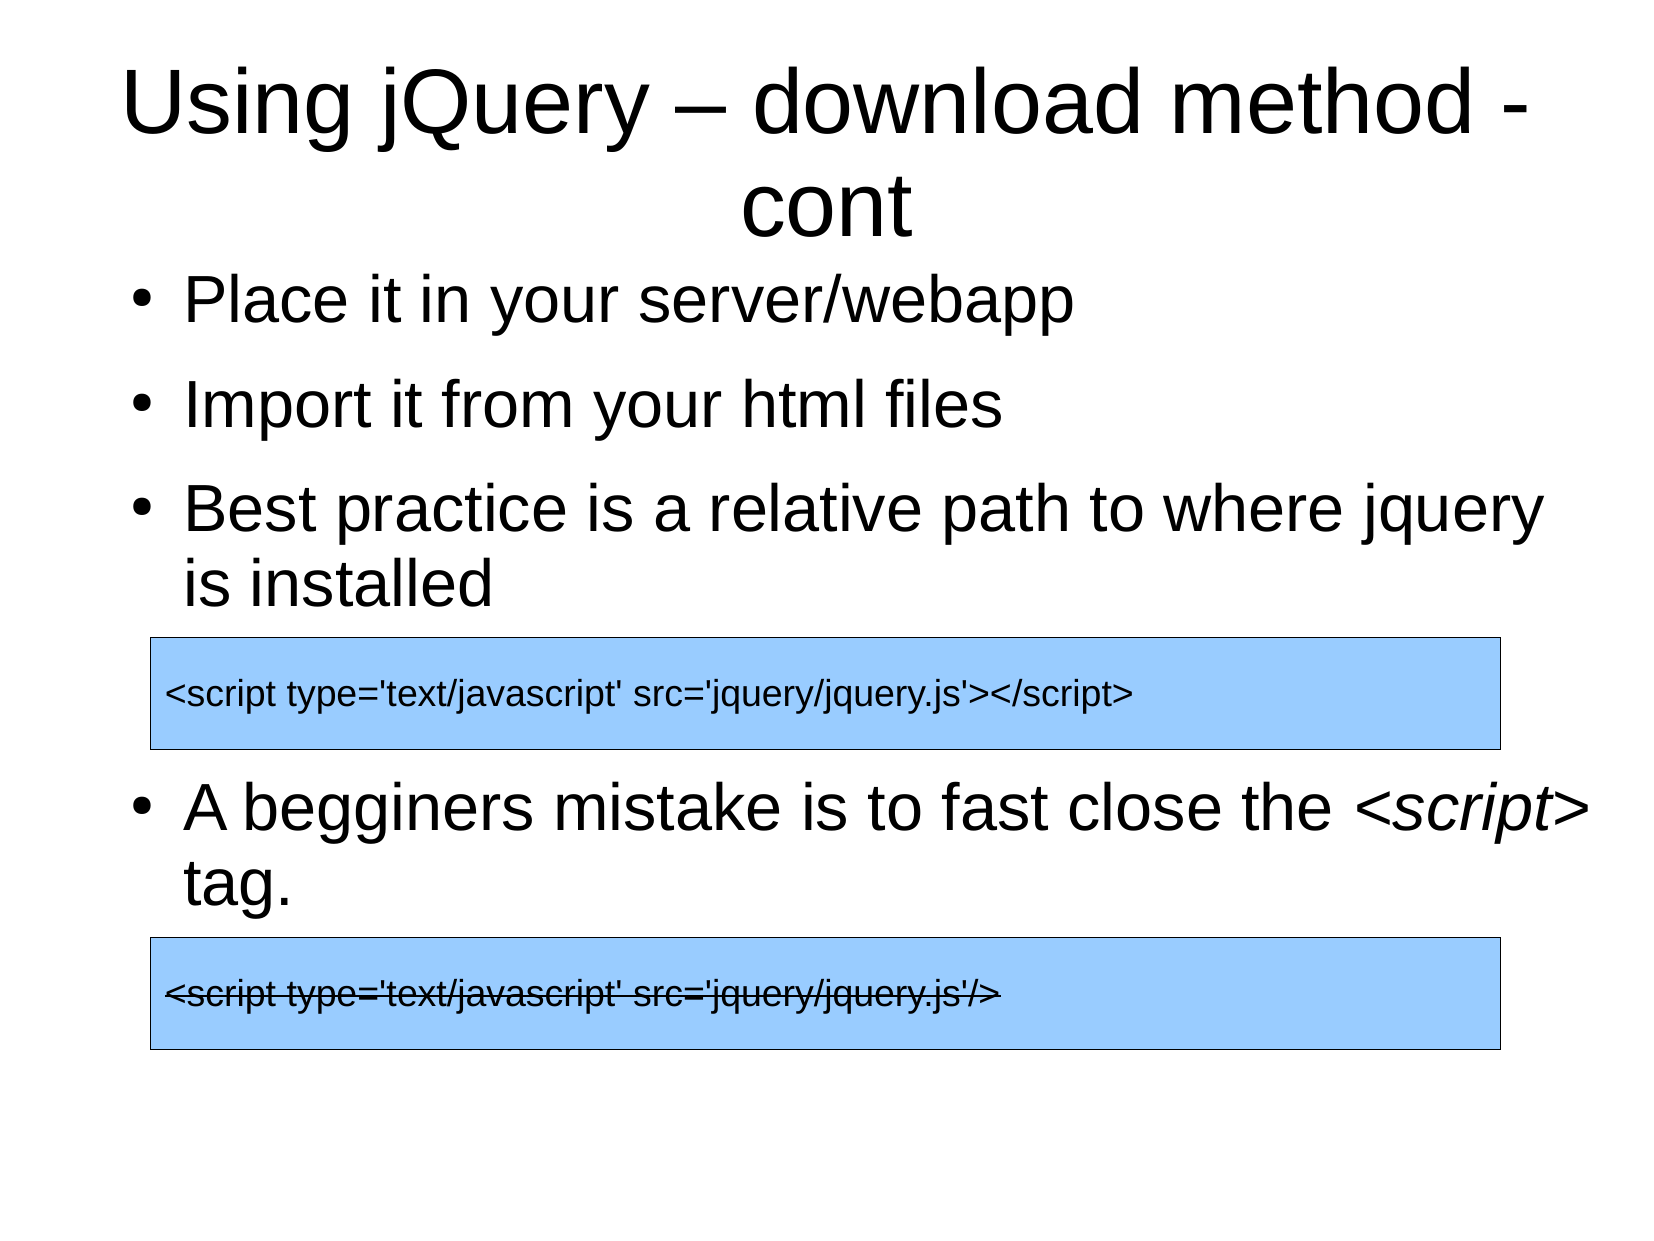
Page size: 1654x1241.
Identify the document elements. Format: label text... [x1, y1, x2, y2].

list A begginers mistake is to fast close the <script> tag. [112, 769, 1601, 920]
list Place it in your server/webapp Import it from your html files Best practice is a relative path to where jquery is installed [112, 262, 1601, 621]
text_box <script type='text/javascript' src='jquery/jquery.js'></script> [150, 637, 1501, 750]
title Using jQuery – download method - cont [82, 50, 1571, 256]
text_box <script type='text/javascript' src='jquery/jquery.js'/> [150, 937, 1501, 1050]
